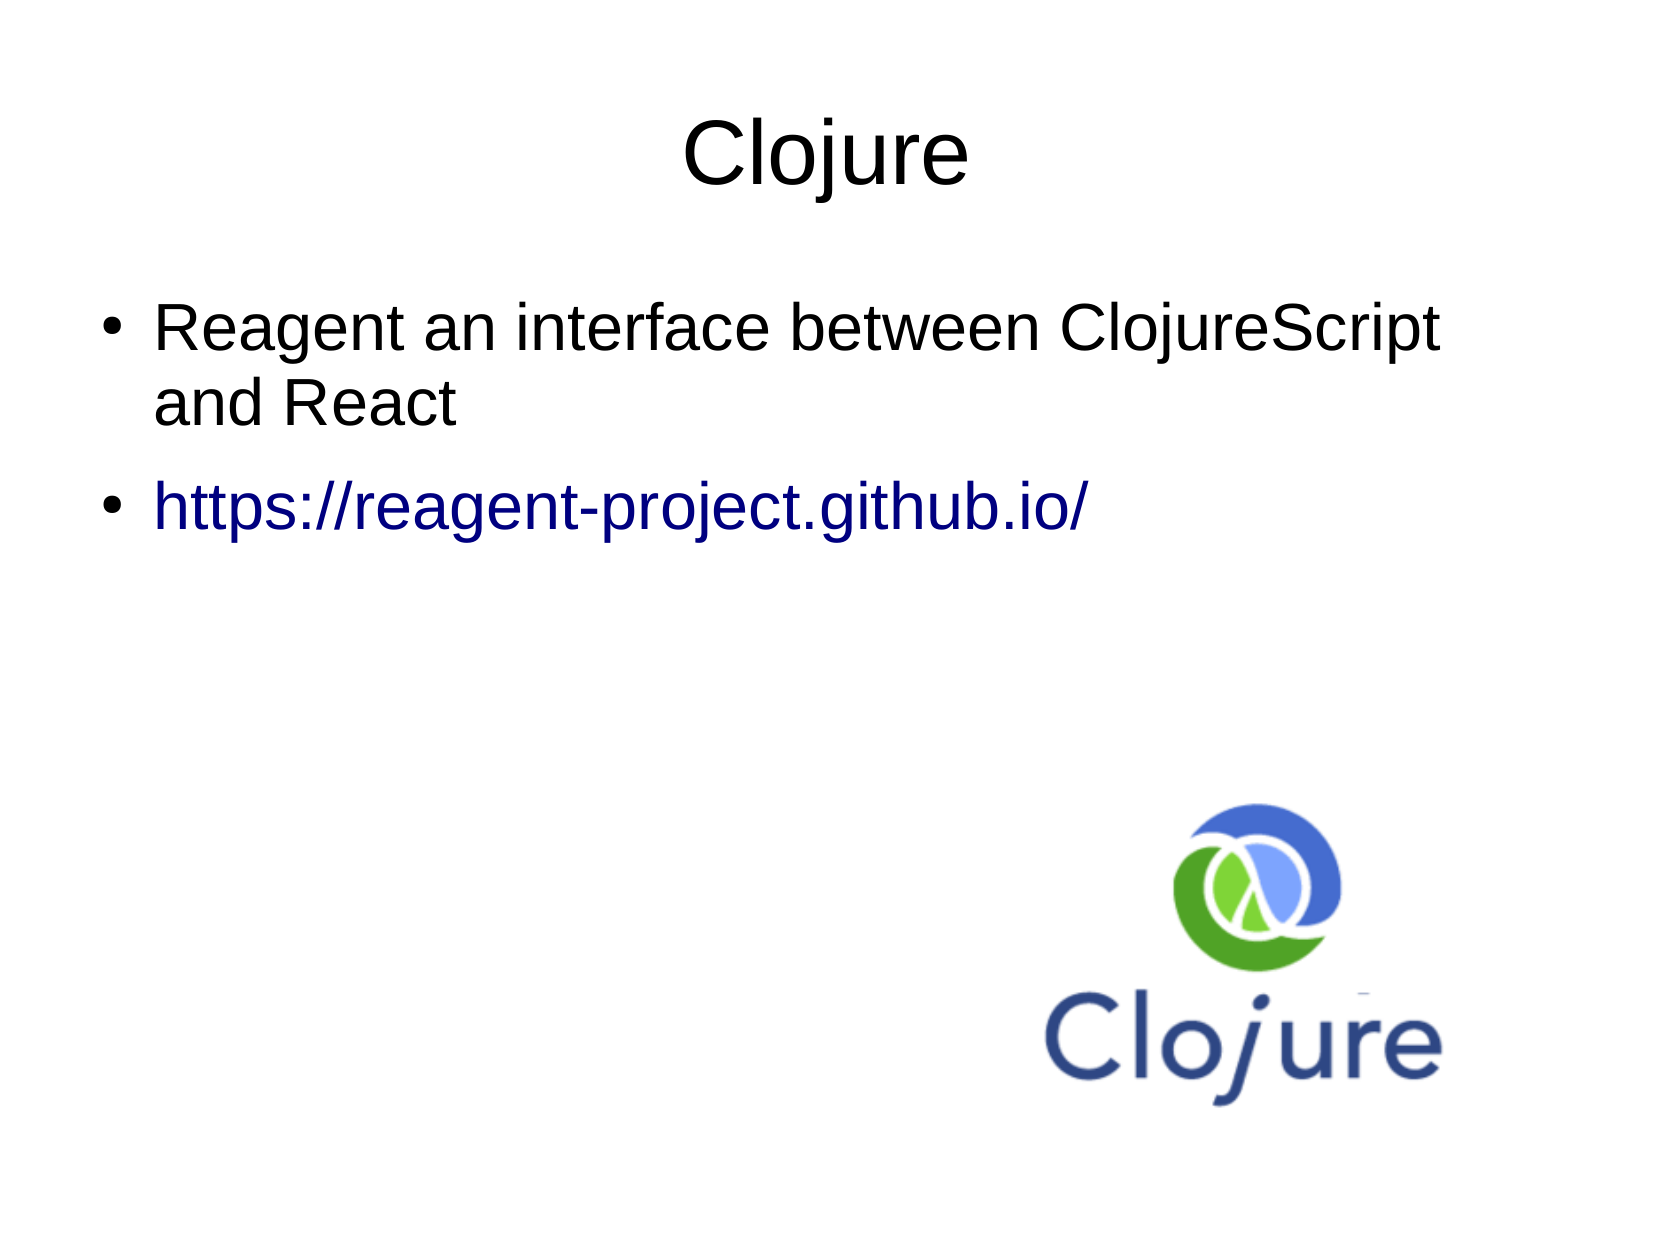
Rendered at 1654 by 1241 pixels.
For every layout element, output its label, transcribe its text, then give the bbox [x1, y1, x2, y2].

list Reagent an interface between ClojureScript and React https://reagent-project.github.io/ [82, 290, 1571, 1010]
picture [1027, 788, 1470, 1123]
title Clojure [82, 49, 1571, 257]
